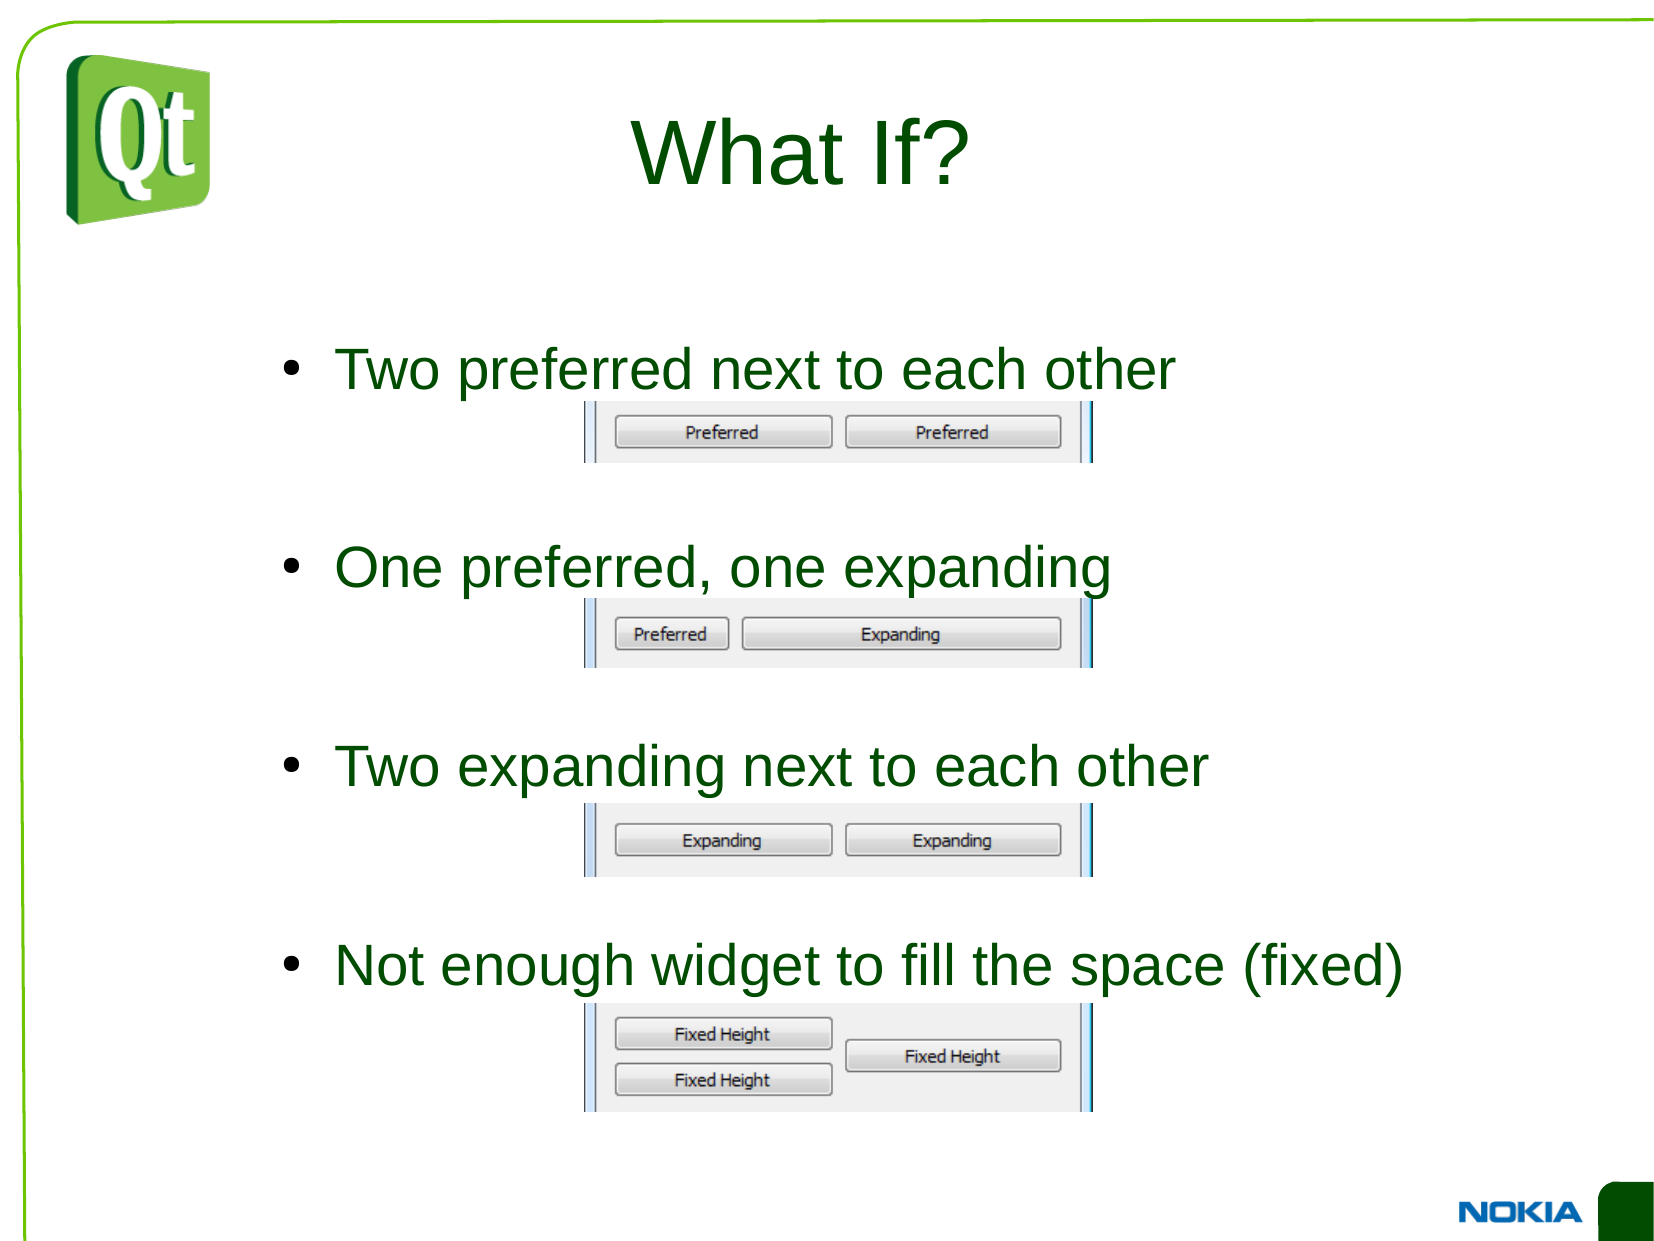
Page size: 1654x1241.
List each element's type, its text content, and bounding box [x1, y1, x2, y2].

picture [66, 55, 210, 225]
list Two preferred next to each other One preferred, one expanding Two expanding next to each other Not enough widget to fill the space (fixed) [263, 336, 1582, 1100]
picture [584, 803, 1093, 877]
picture [584, 1003, 1093, 1112]
picture [584, 598, 1093, 668]
title What If? [263, 49, 1339, 257]
picture [1459, 1201, 1583, 1223]
picture [584, 401, 1093, 463]
